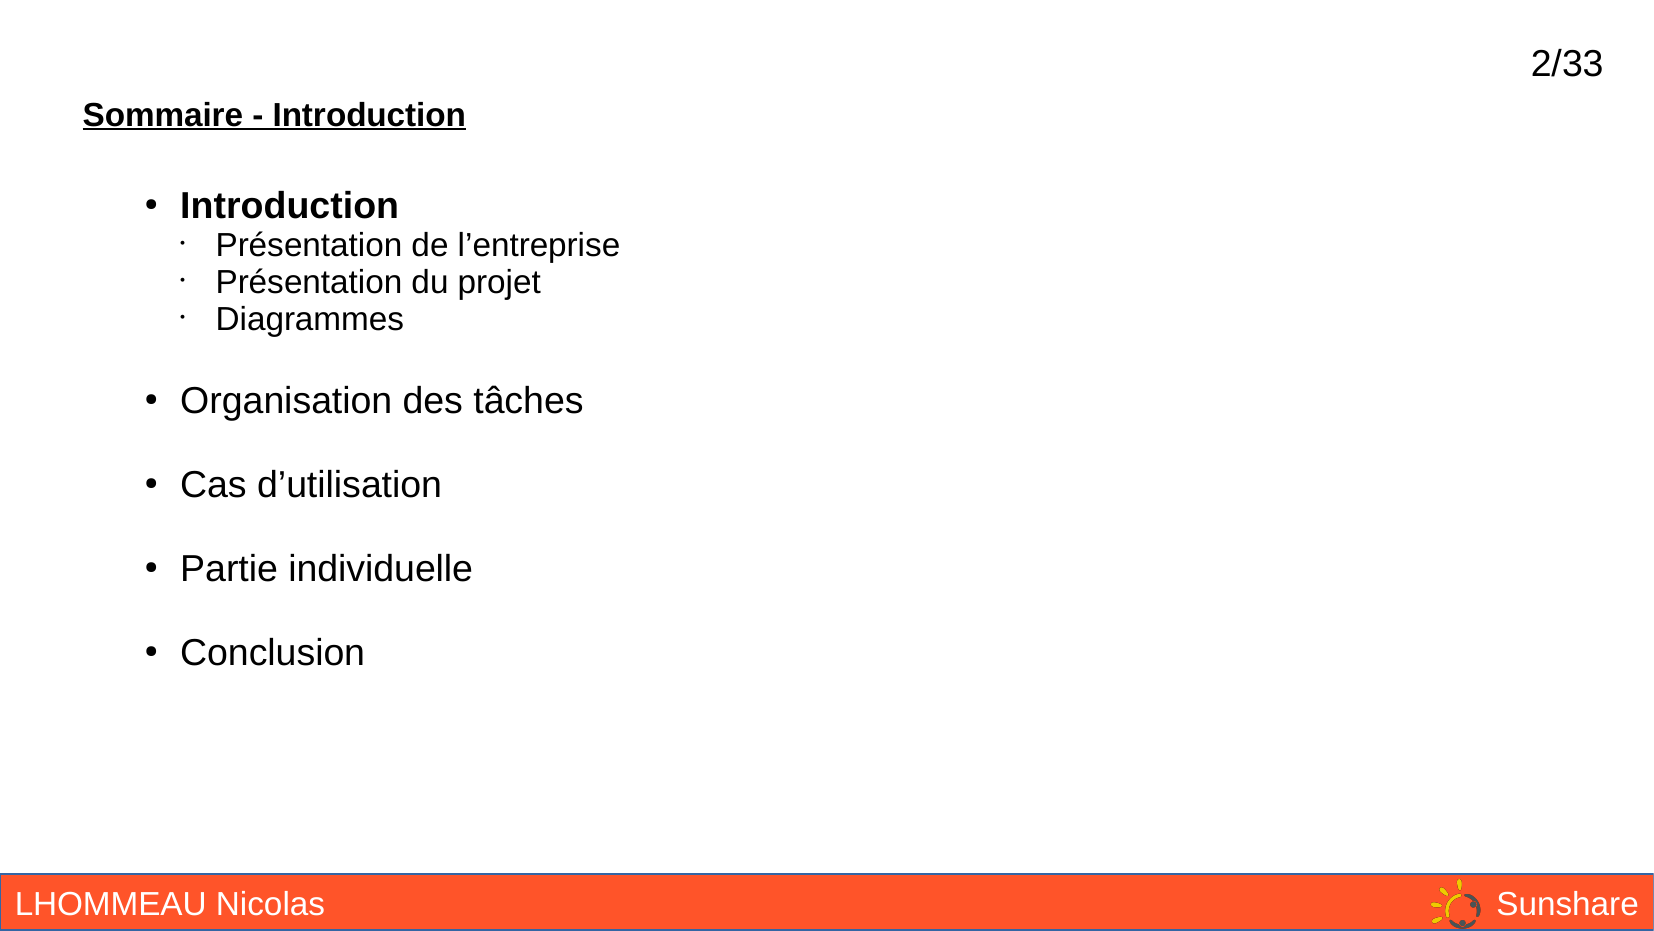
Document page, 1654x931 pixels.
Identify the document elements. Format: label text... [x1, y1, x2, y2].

text_box Introduction Présentation de l’entreprise Présentation du projet Diagrammes Organisation des tâches Cas d’utilisation Partie individuelle Conclusion [129, 177, 1371, 793]
picture [1429, 877, 1483, 931]
title Sommaire - Introduction [82, 37, 1571, 193]
